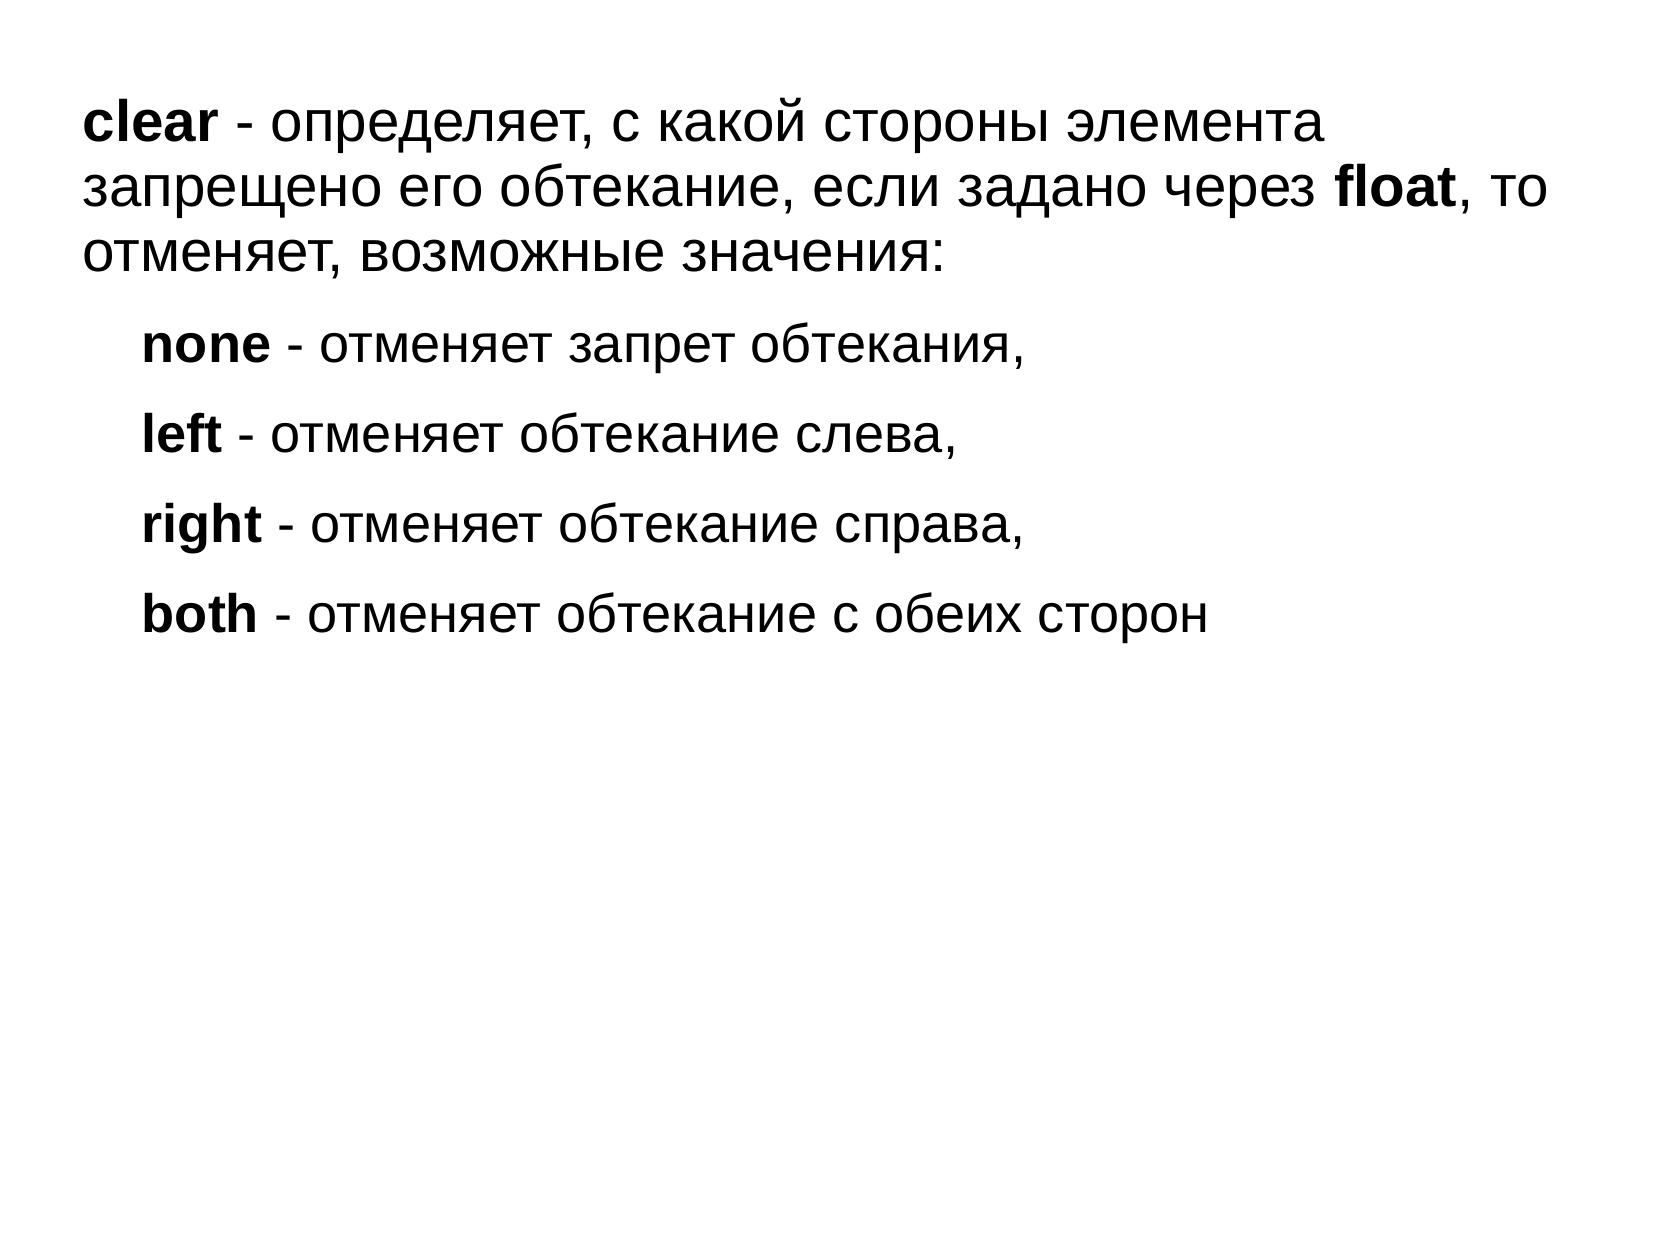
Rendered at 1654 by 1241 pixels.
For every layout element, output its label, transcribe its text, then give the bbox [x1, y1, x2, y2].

list clear - определяет, с какой стороны элемента запрещено его обтекание, если задано через float, то отменяет, возможные значения: none - отменяет запрет обтекания, left - отменяет обтекание слева, right - отменяет обтекание справа, both - отменяет обтекание с обеих сторон [82, 88, 1571, 1109]
